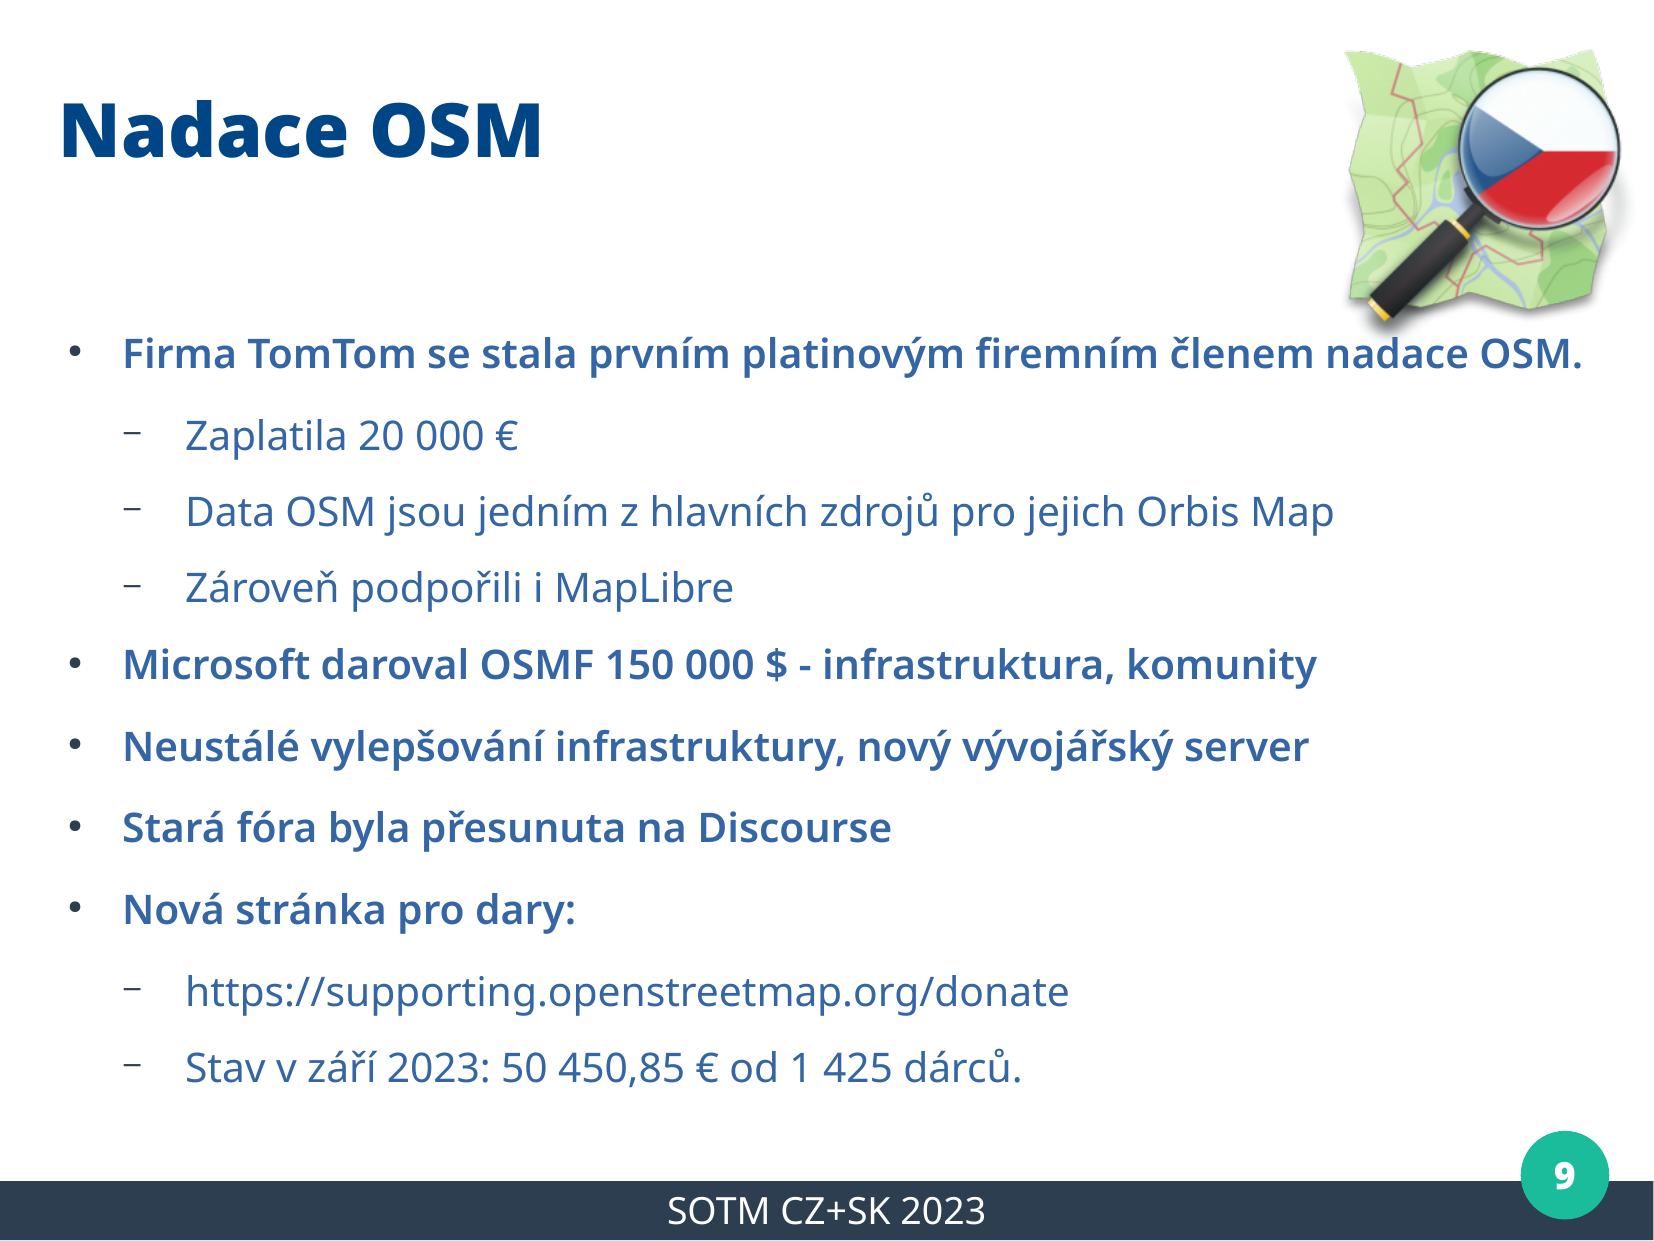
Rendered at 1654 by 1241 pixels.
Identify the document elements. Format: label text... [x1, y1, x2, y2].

title Nadace OSM [59, 49, 1347, 207]
picture [1334, 49, 1635, 350]
list Firma TomTom se stala prvním platinovým firemním členem nadace OSM. Zaplatila 20 000 € Data OSM jsou jedním z hlavních zdrojů pro jejich Orbis Map Zároveň podpořili i MapLibre Microsoft daroval OSMF 150 000 $ - infrastruktura, komunity Neustálé vylepšování infrastruktury, nový vývojářský server Stará fóra byla přesunuta na Discourse Nová stránka pro dary: https://supporting.openstreetmap.org/donate Stav v září 2023: 50 450,85 € od 1 425 dárců. [59, 324, 1595, 1152]
